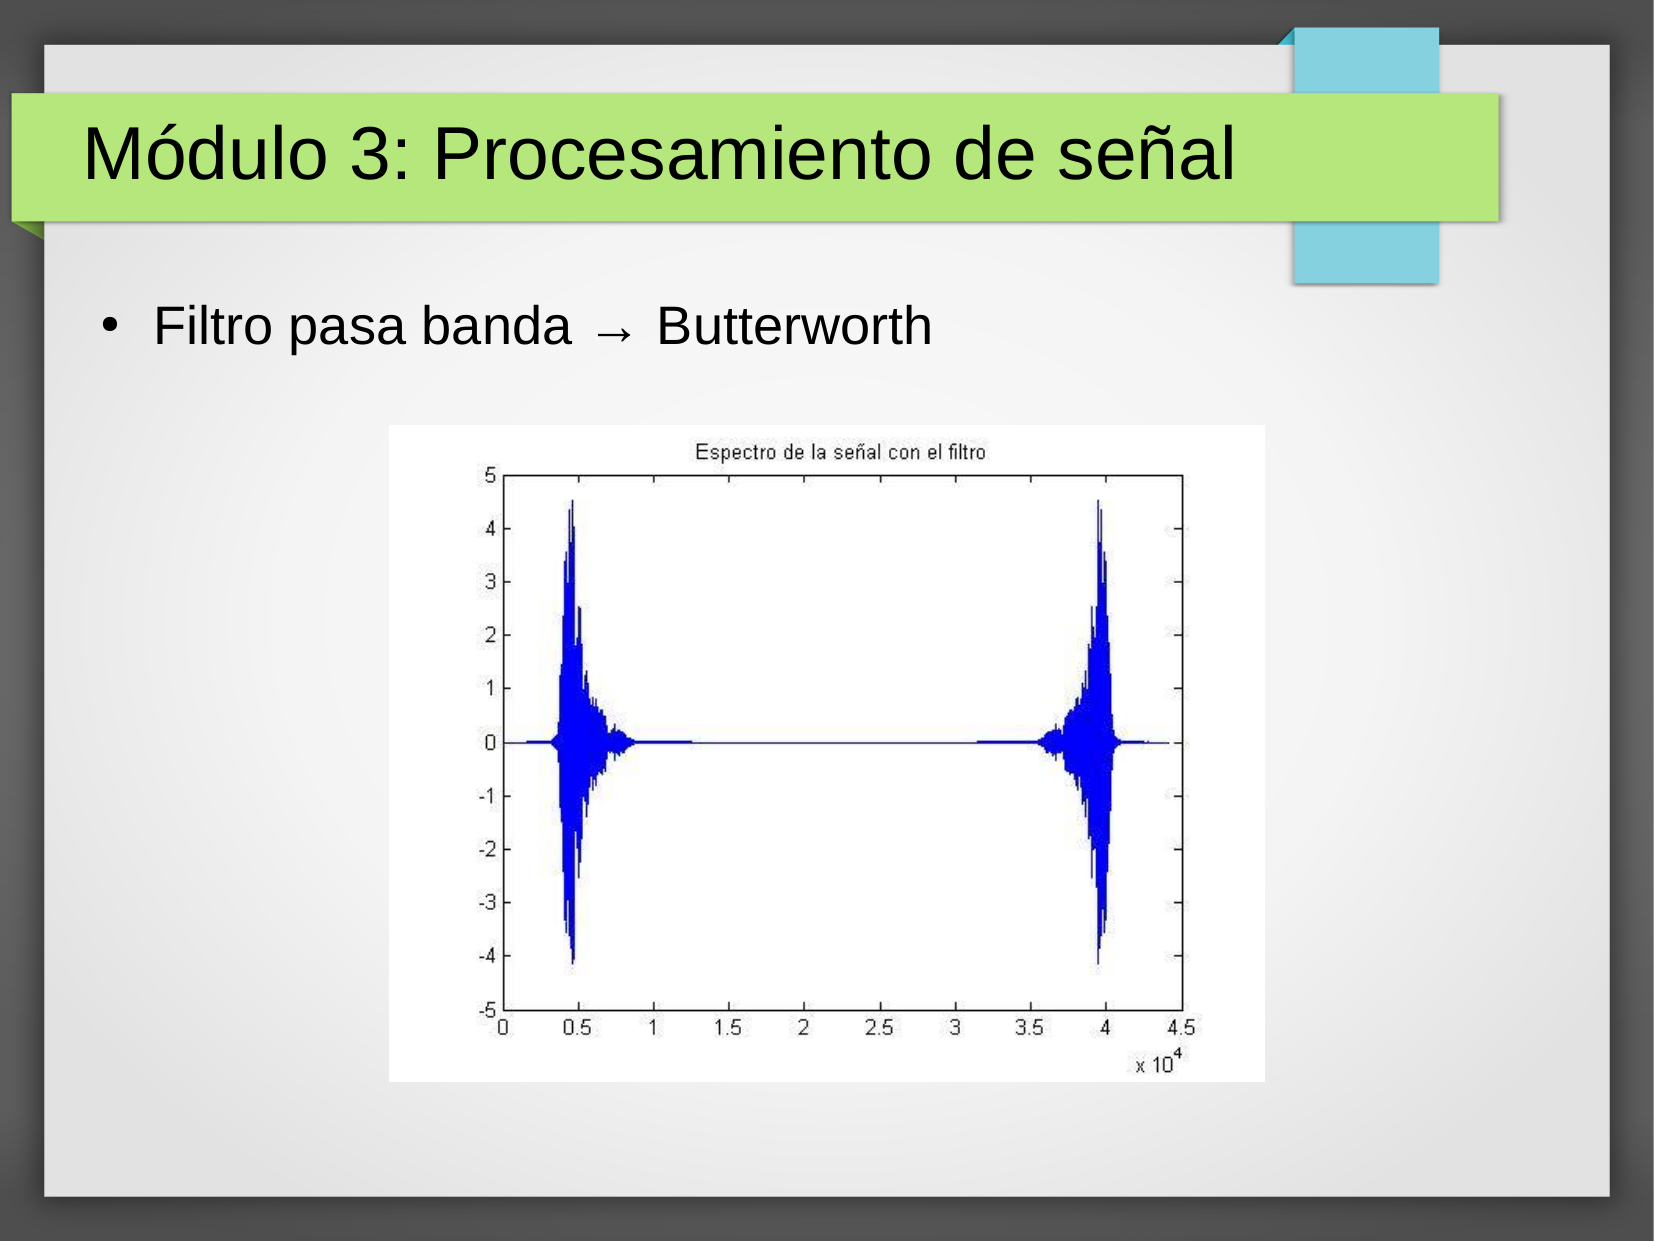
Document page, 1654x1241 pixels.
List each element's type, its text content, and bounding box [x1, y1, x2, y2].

list Filtro pasa banda → Butterworth [82, 295, 1571, 1015]
title Módulo 3: Procesamiento de señal [82, 94, 1264, 213]
picture [0, 0, 1654, 1241]
